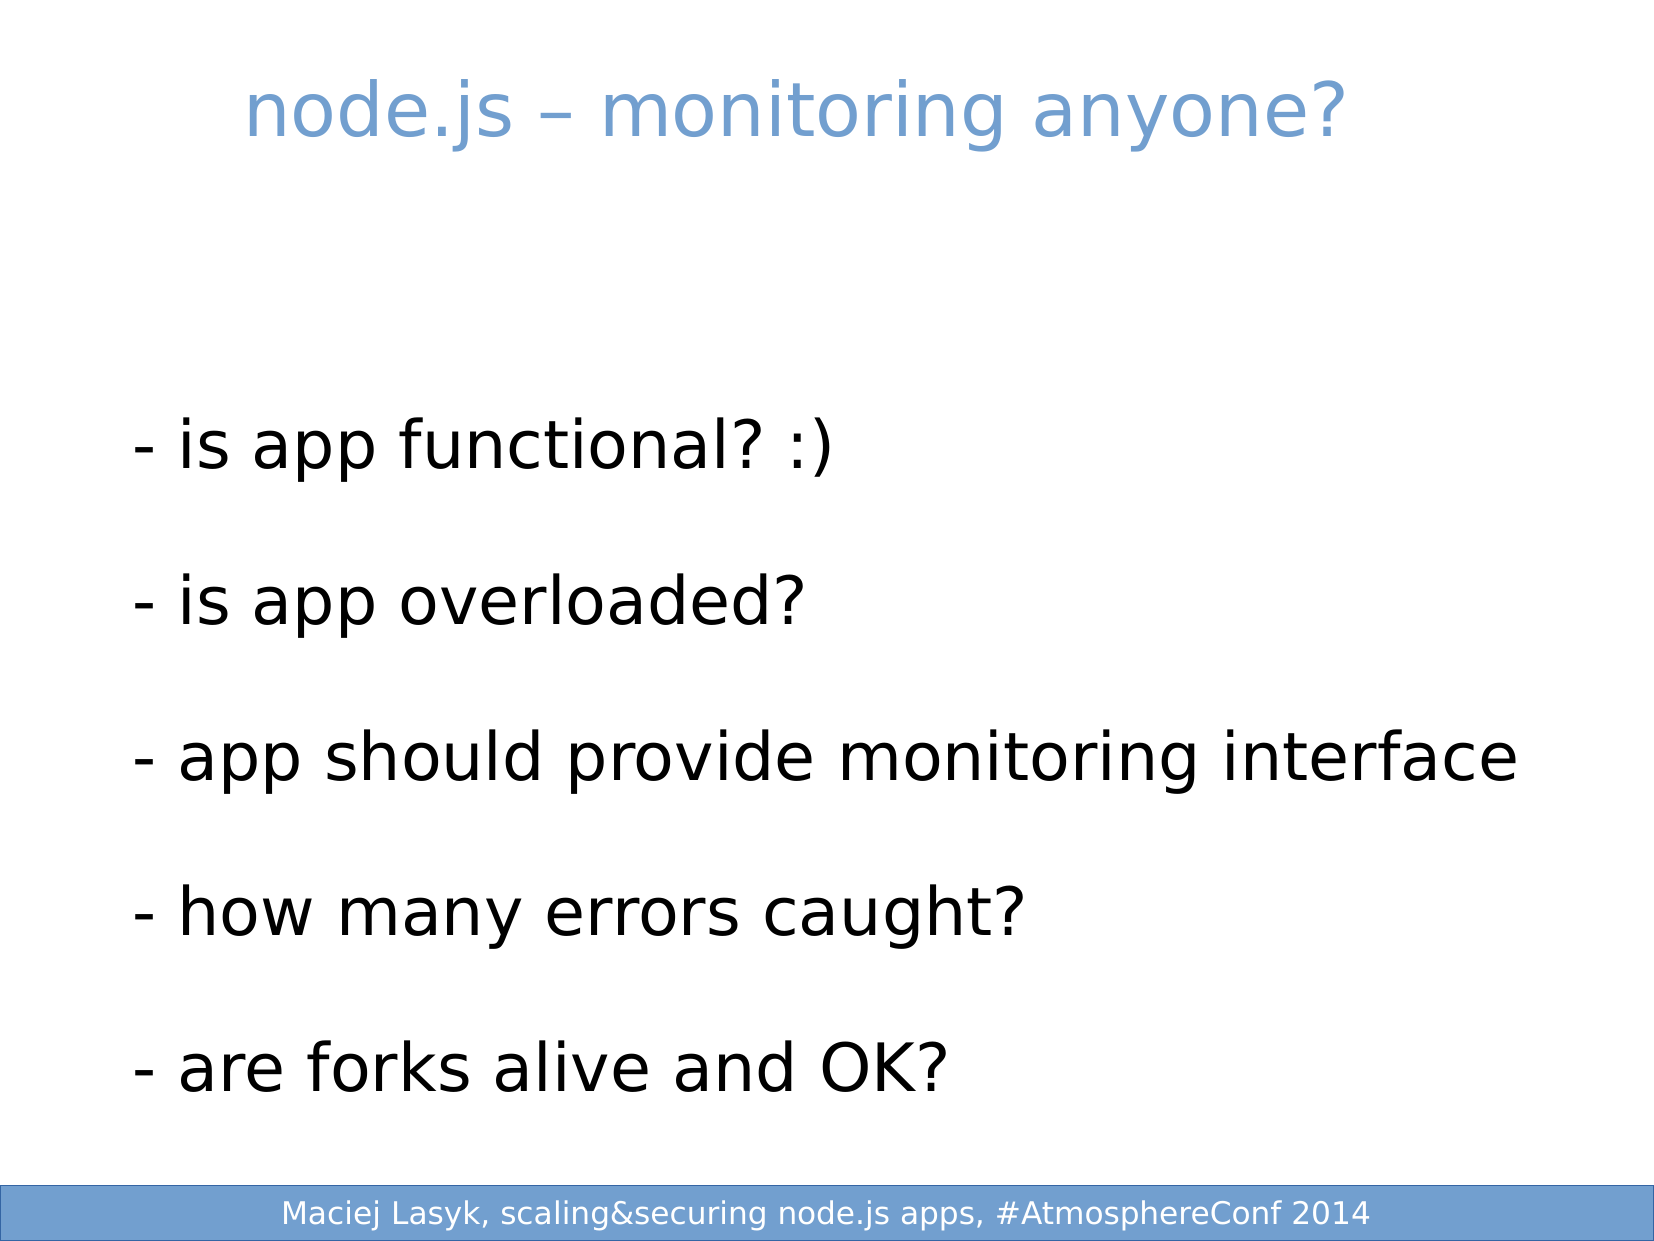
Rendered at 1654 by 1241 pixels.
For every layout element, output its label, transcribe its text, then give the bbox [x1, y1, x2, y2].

text_box - is app functional? :) - is app overloaded? - app should provide monitoring interface - how many errors caught? - are forks alive and OK? [117, 321, 1536, 1037]
text_box [0, 1185, 1654, 1241]
text_box node.js – monitoring anyone? [228, 60, 1365, 163]
text_box Maciej Lasyk, scaling&securing node.js apps, #AtmosphereConf 2014 [266, 1188, 1388, 1240]
